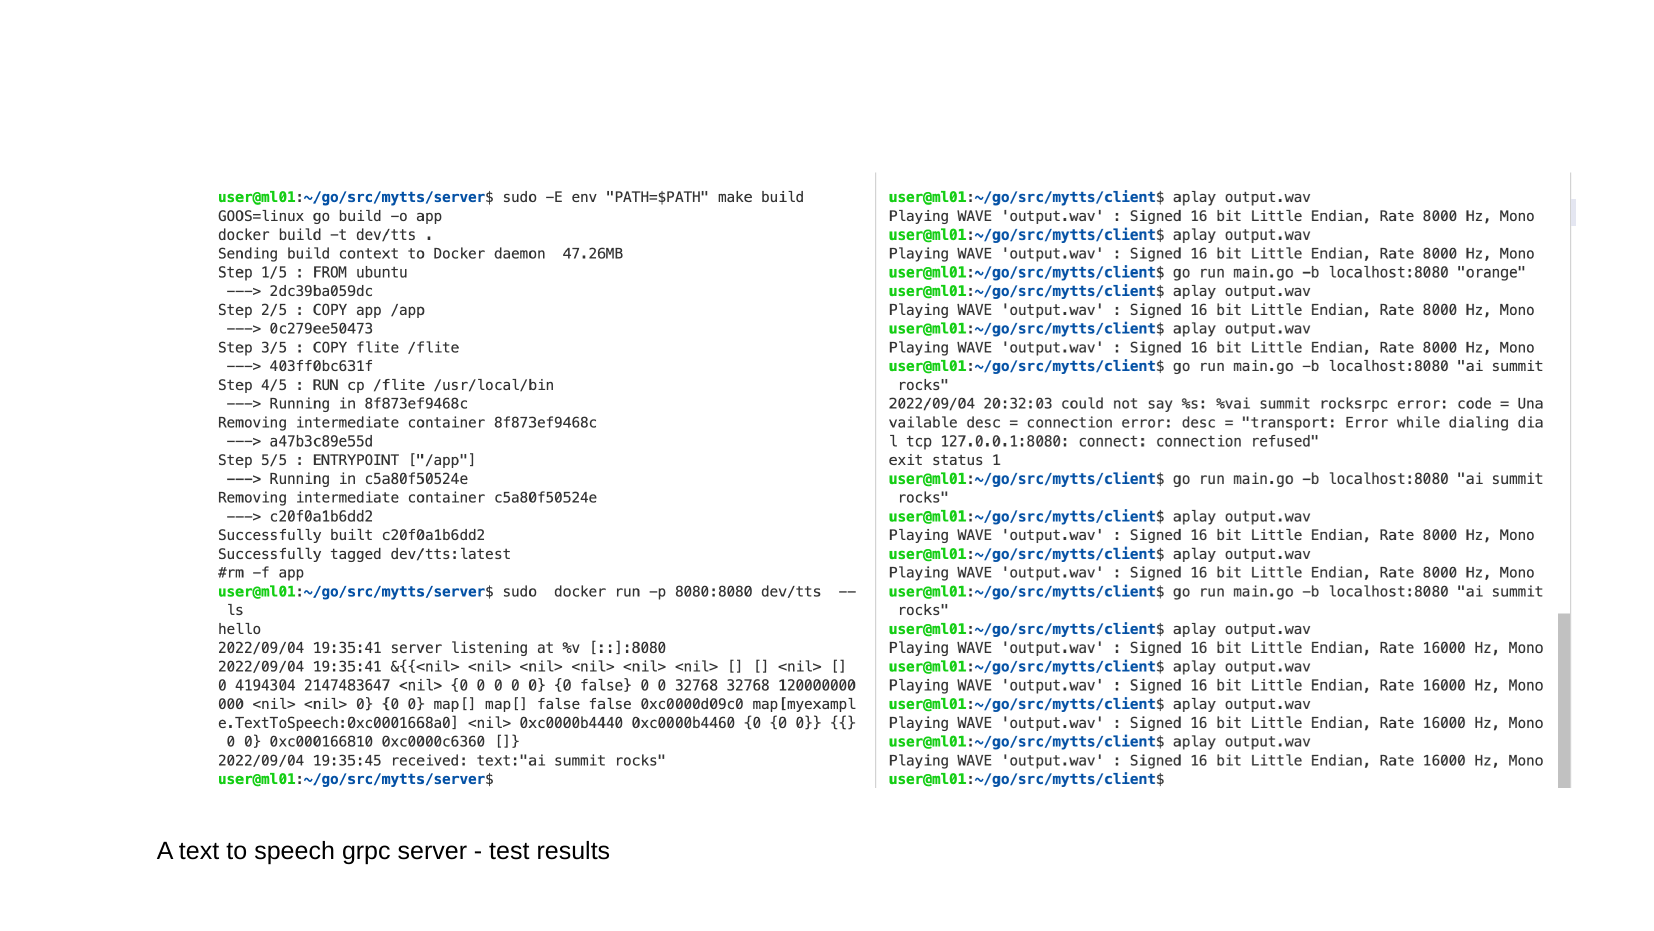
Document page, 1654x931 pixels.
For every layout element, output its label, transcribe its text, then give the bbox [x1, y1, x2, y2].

picture [206, 169, 1576, 788]
text_box A text to speech grpc server - test results [142, 829, 1051, 901]
